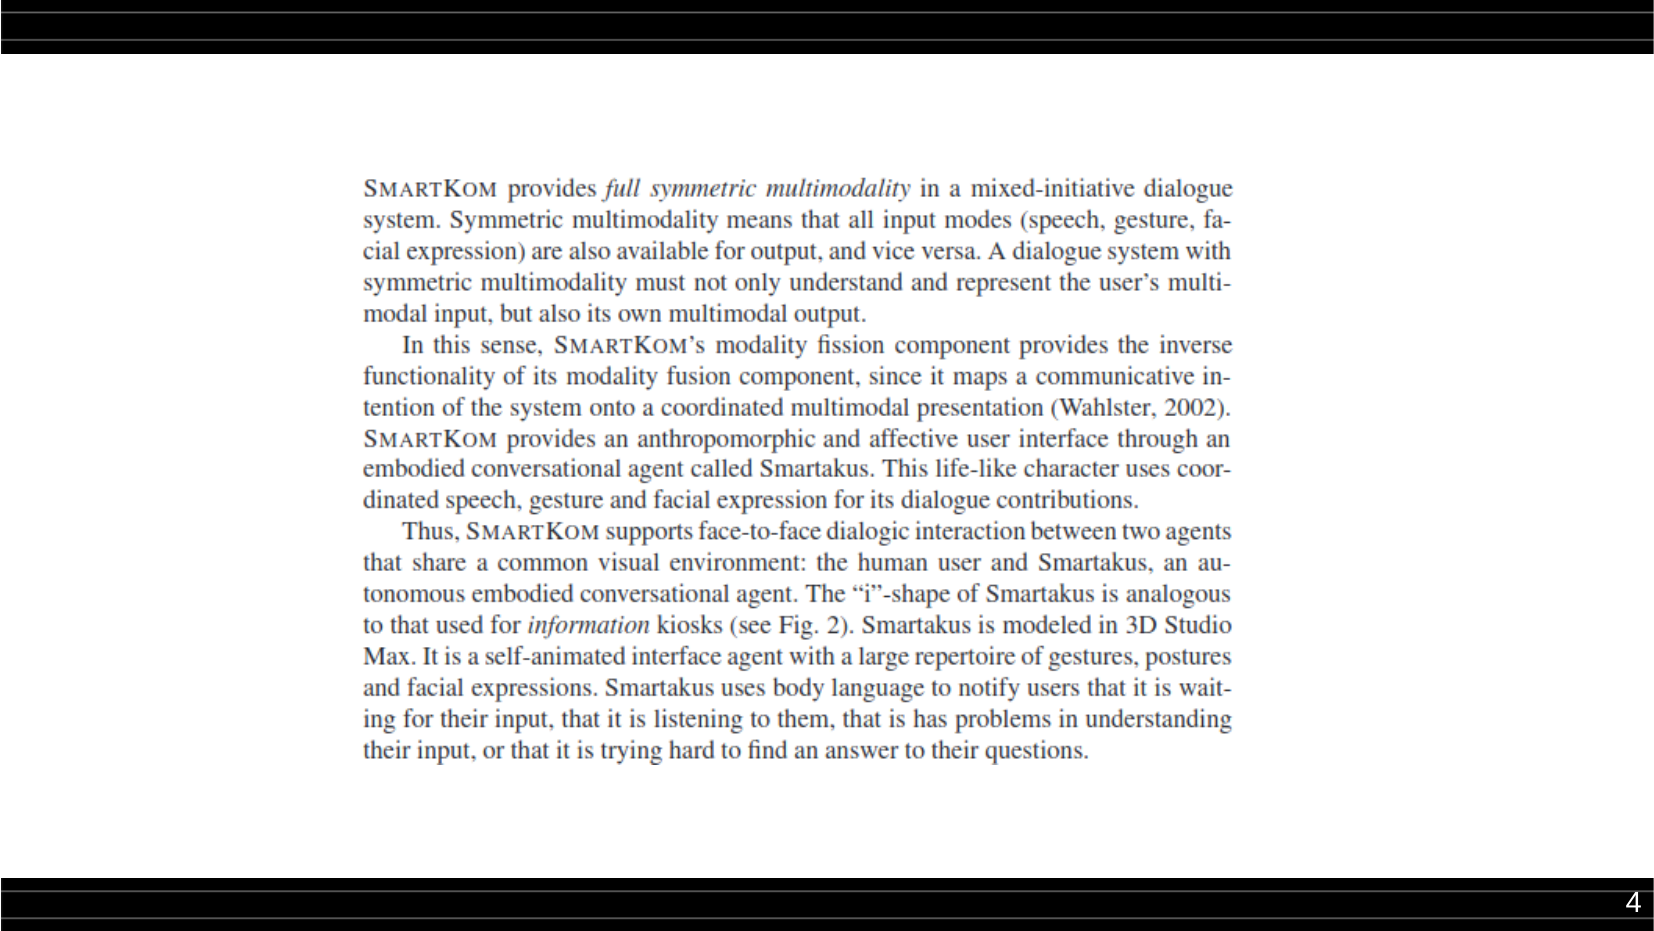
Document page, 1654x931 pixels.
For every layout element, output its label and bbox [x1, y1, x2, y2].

picture [345, 164, 1263, 765]
picture [1, 0, 1654, 54]
picture [1, 878, 1654, 931]
